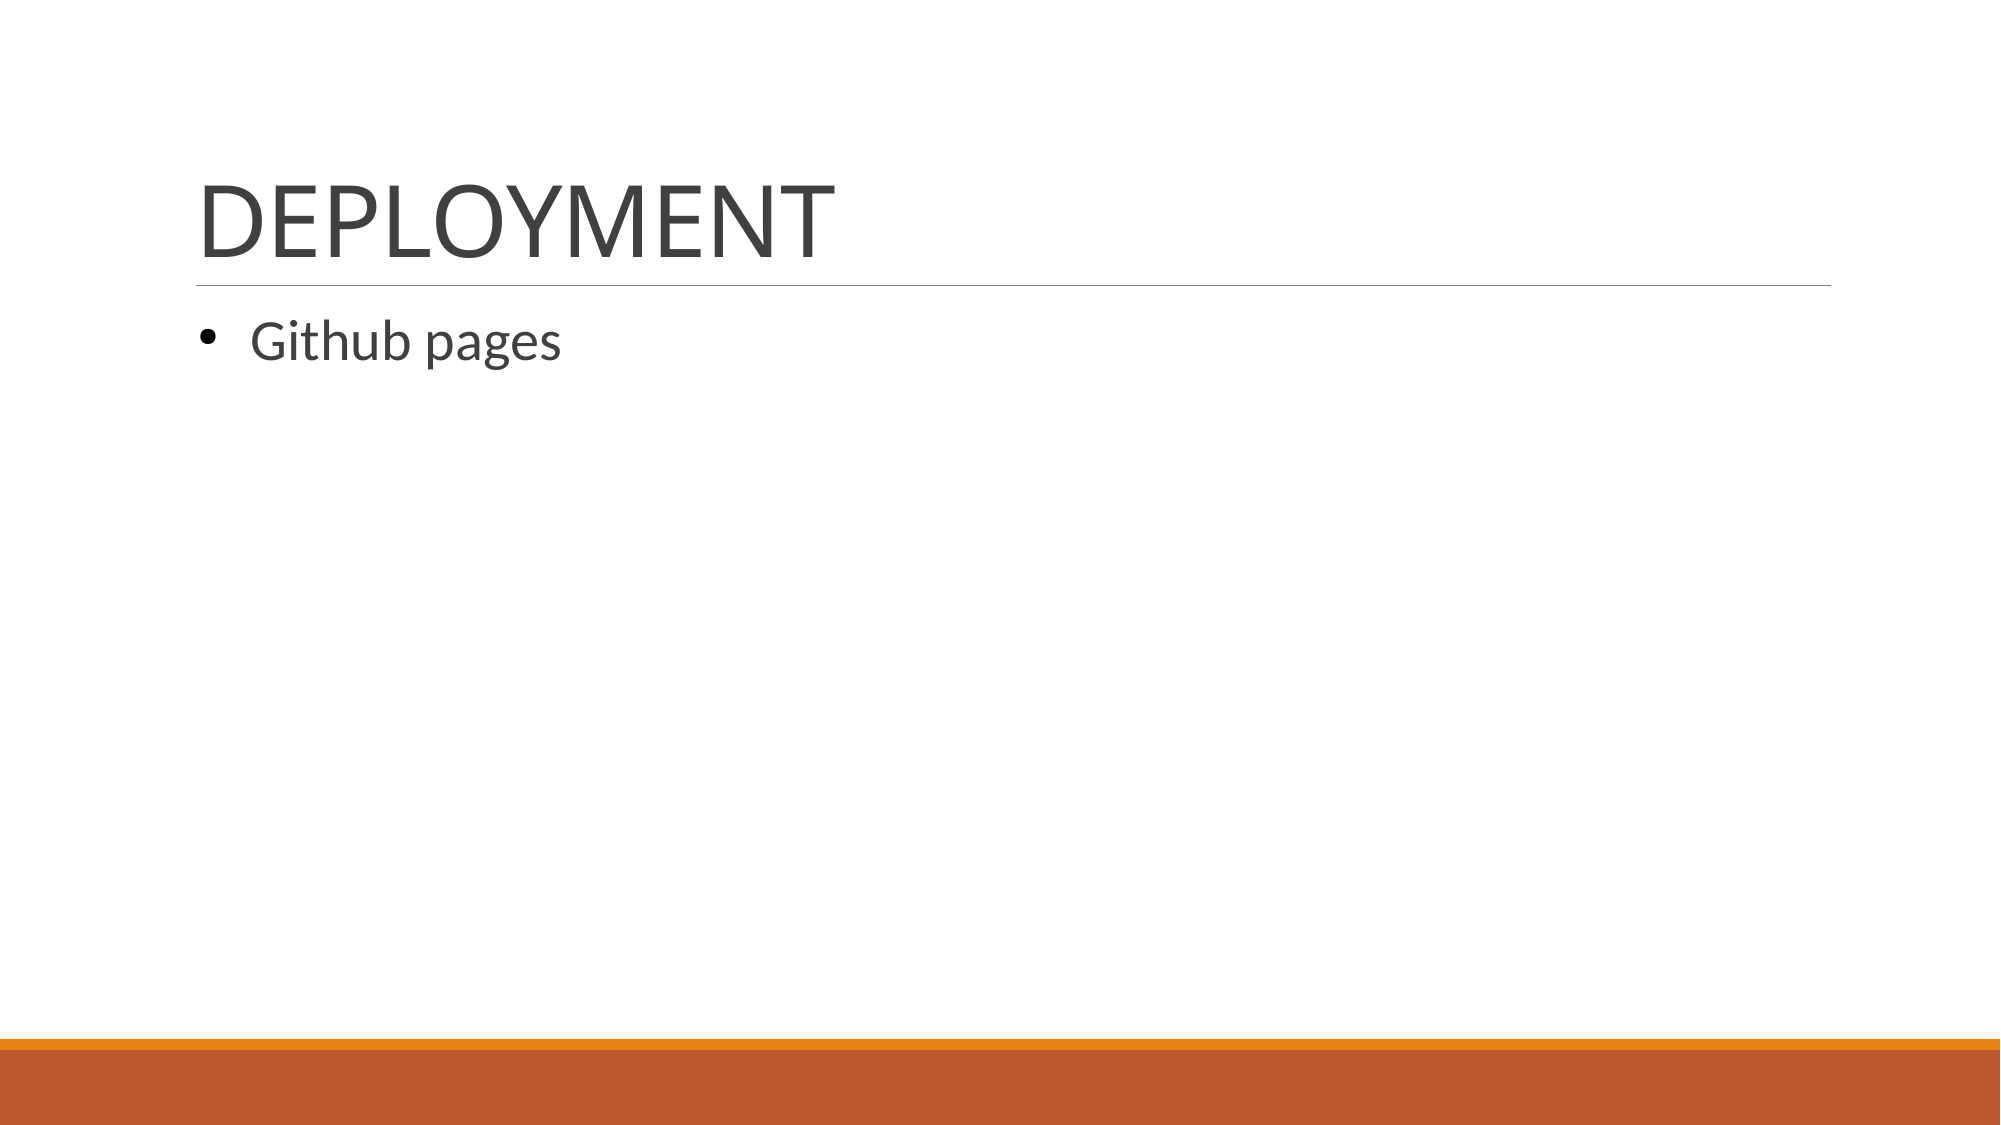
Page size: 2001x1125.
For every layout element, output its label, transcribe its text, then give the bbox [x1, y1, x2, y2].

list Github pages [180, 302, 1830, 963]
title DEPLOYMENT [180, 47, 1830, 285]
